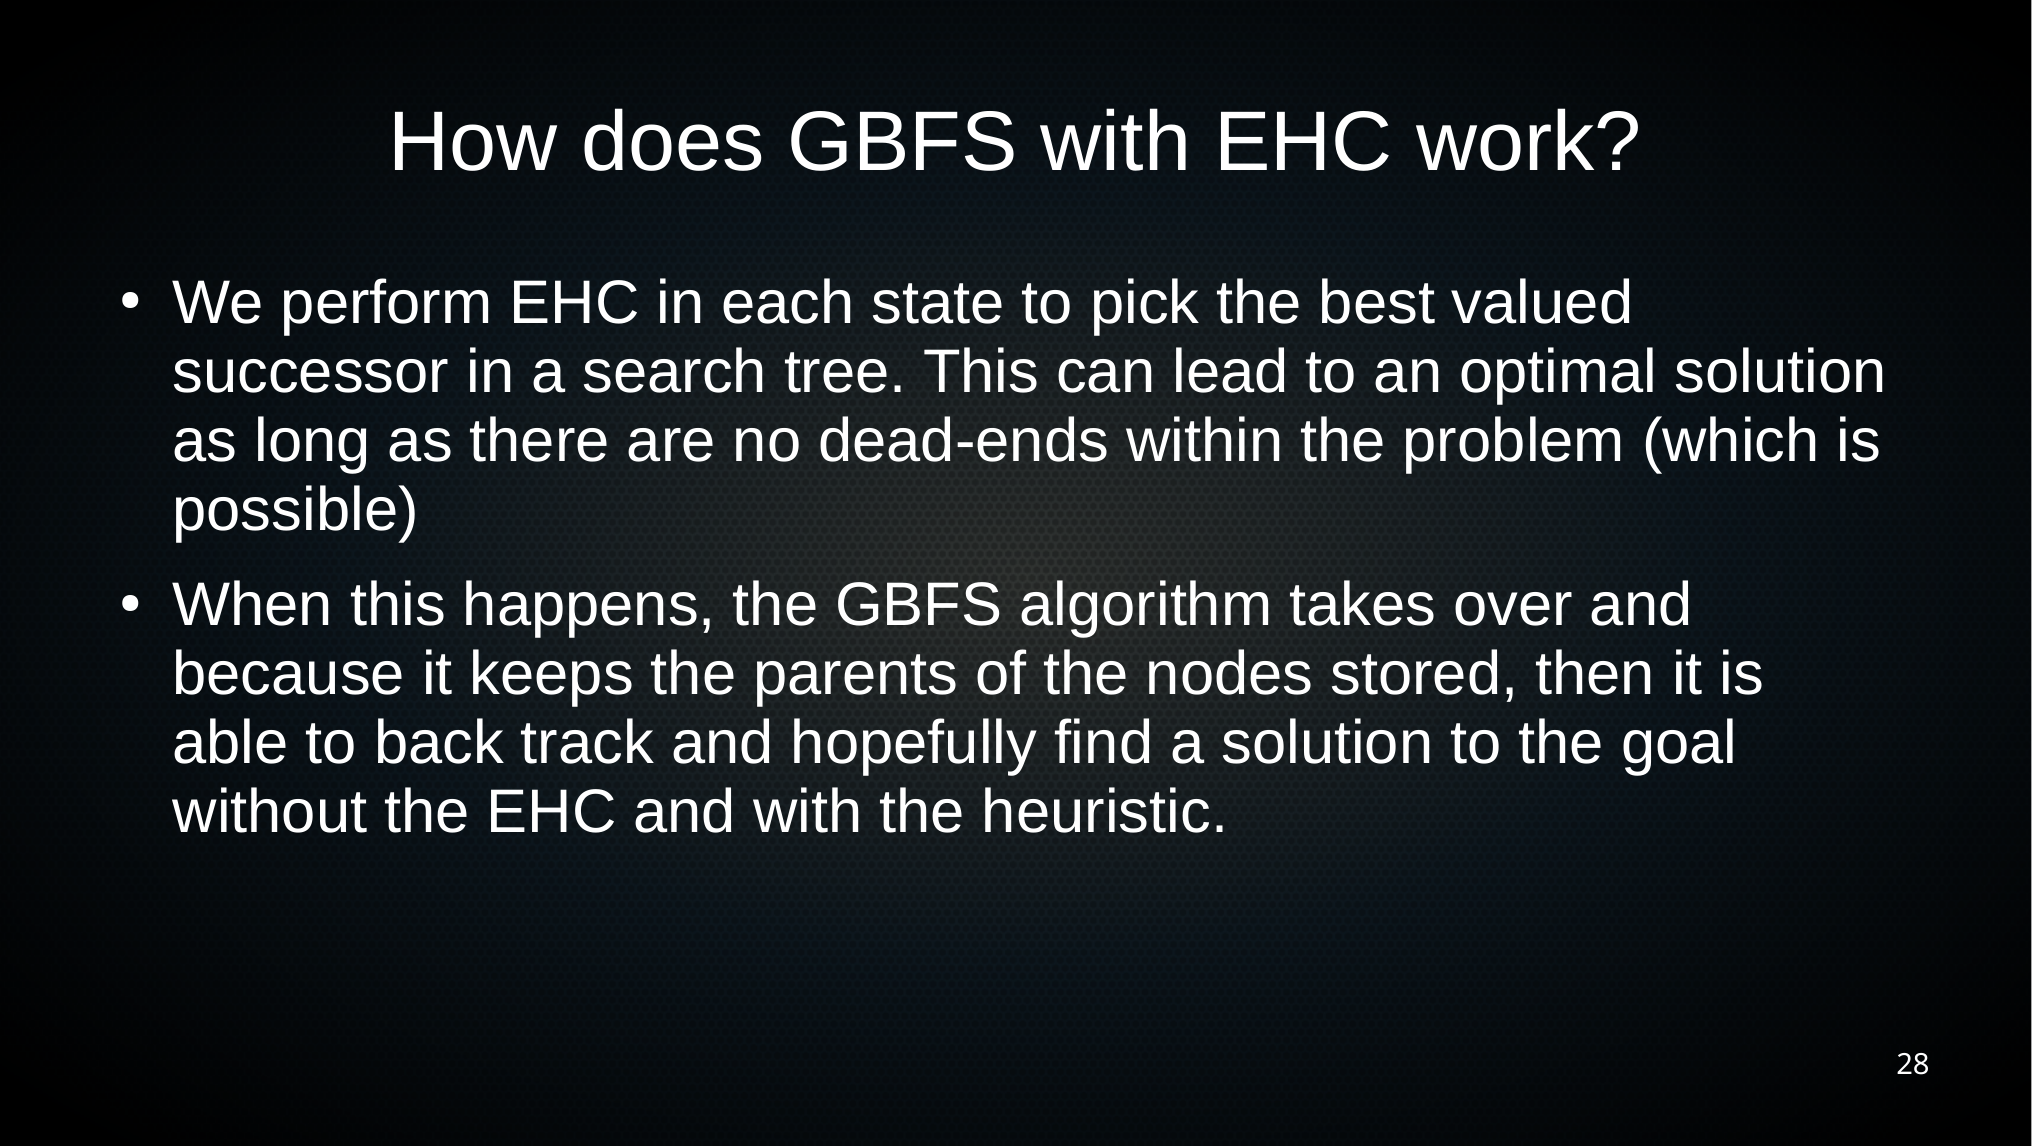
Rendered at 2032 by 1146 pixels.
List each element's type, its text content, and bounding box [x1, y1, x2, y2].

list We perform EHC in each state to pick the best valued successor in a search tree. This can lead to an optimal solution as long as there are no dead-ends within the problem (which is possible) When this happens, the GBFS algorithm takes over and because it keeps the parents of the nodes stored, then it is able to back track and hopefully find a solution to the goal without the EHC and with the heuristic. [101, 268, 1890, 933]
picture [0, 0, 2032, 1146]
title How does GBFS with EHC work? [101, 45, 1930, 237]
